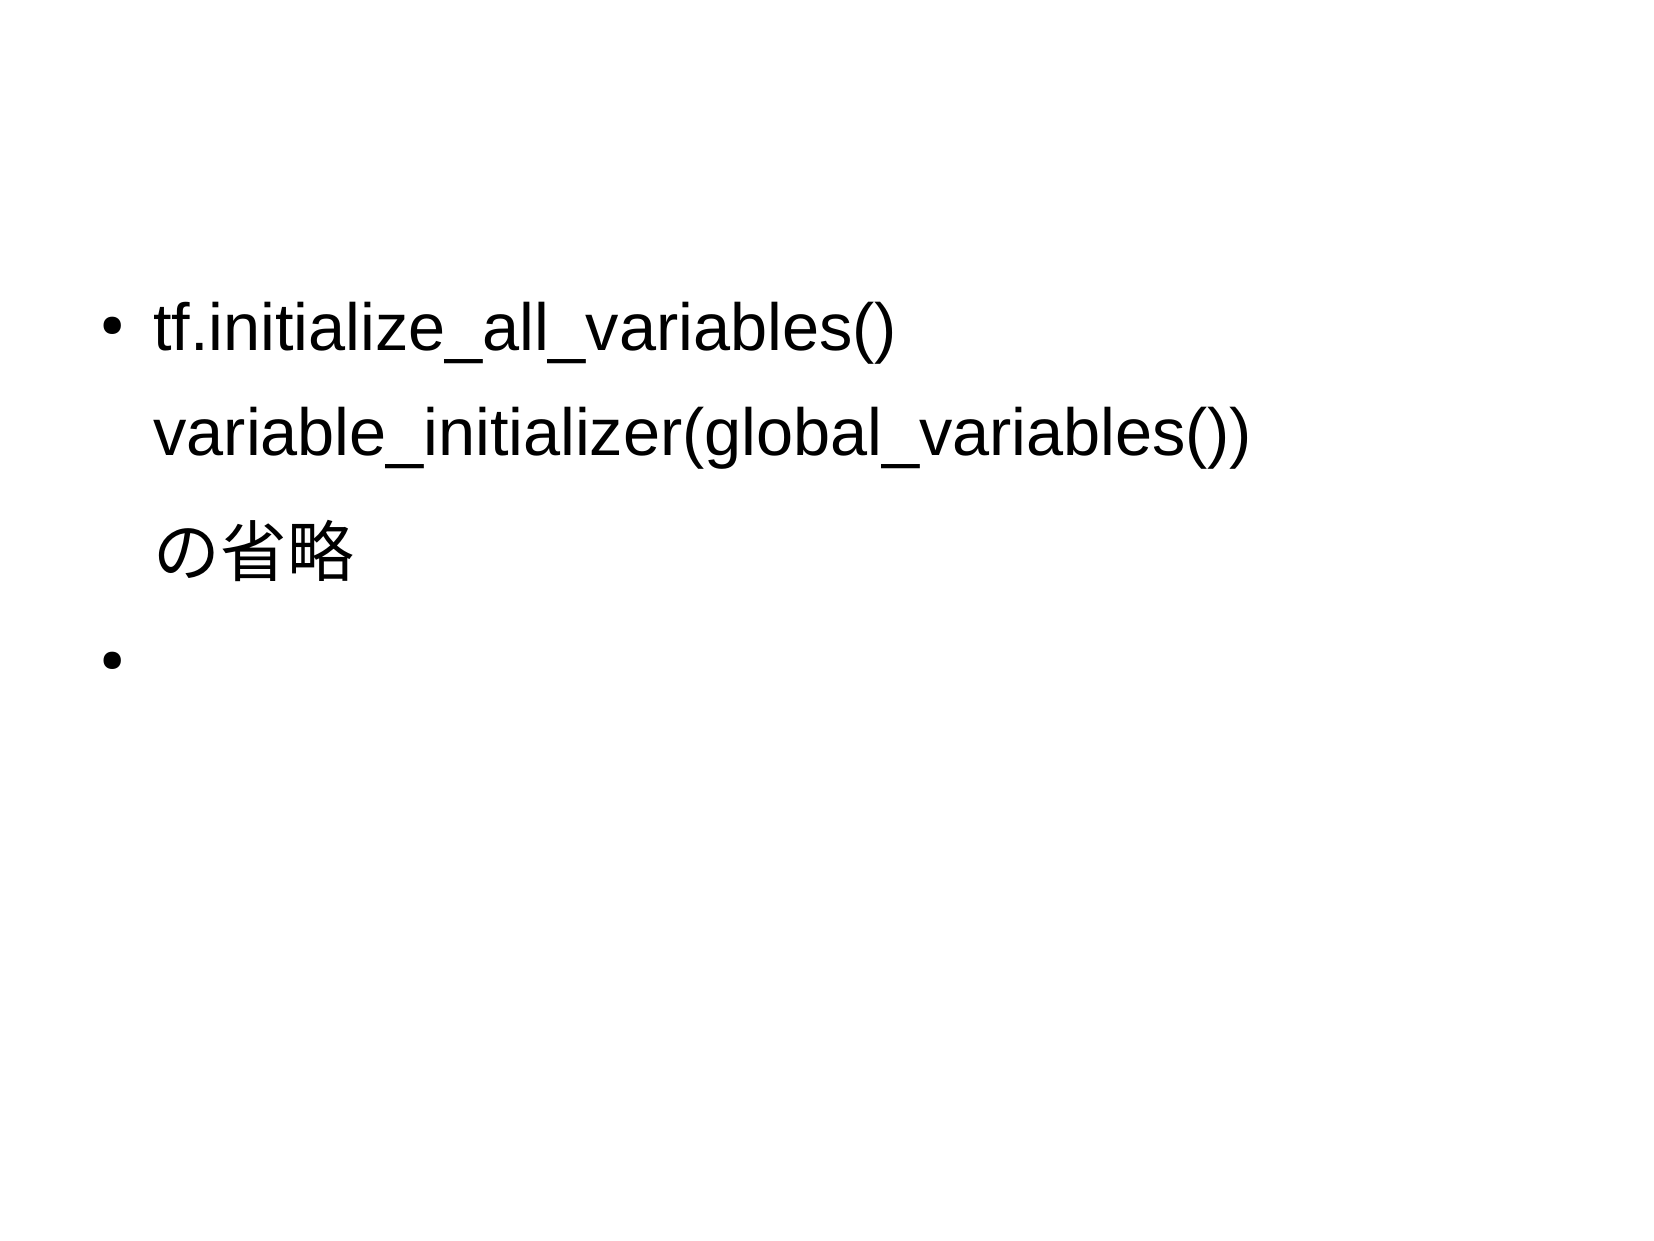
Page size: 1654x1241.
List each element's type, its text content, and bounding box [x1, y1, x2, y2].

list tf.initialize_all_variables() variable_initializer(global_variables()) の省略 [82, 290, 1571, 1010]
